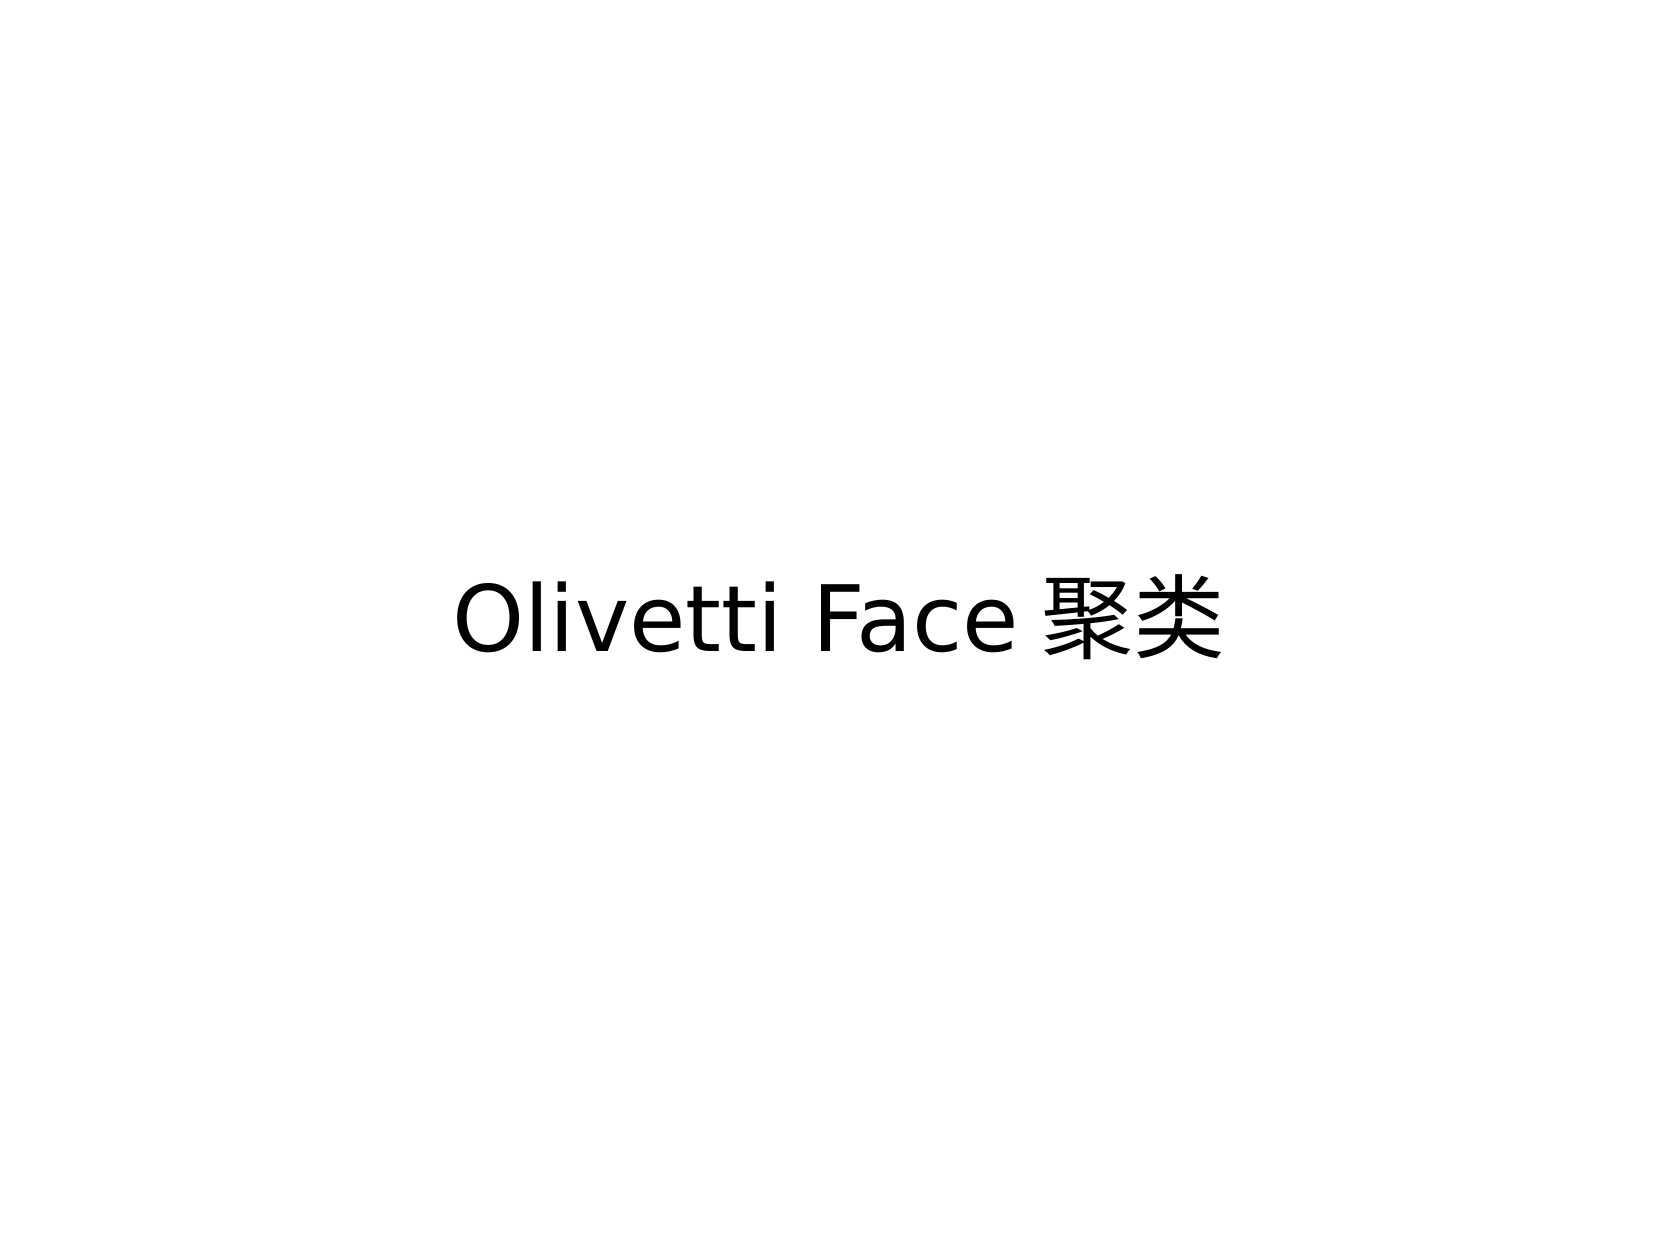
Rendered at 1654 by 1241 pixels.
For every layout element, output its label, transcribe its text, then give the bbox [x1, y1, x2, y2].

title Olivetti Face聚类 [94, 507, 1583, 715]
